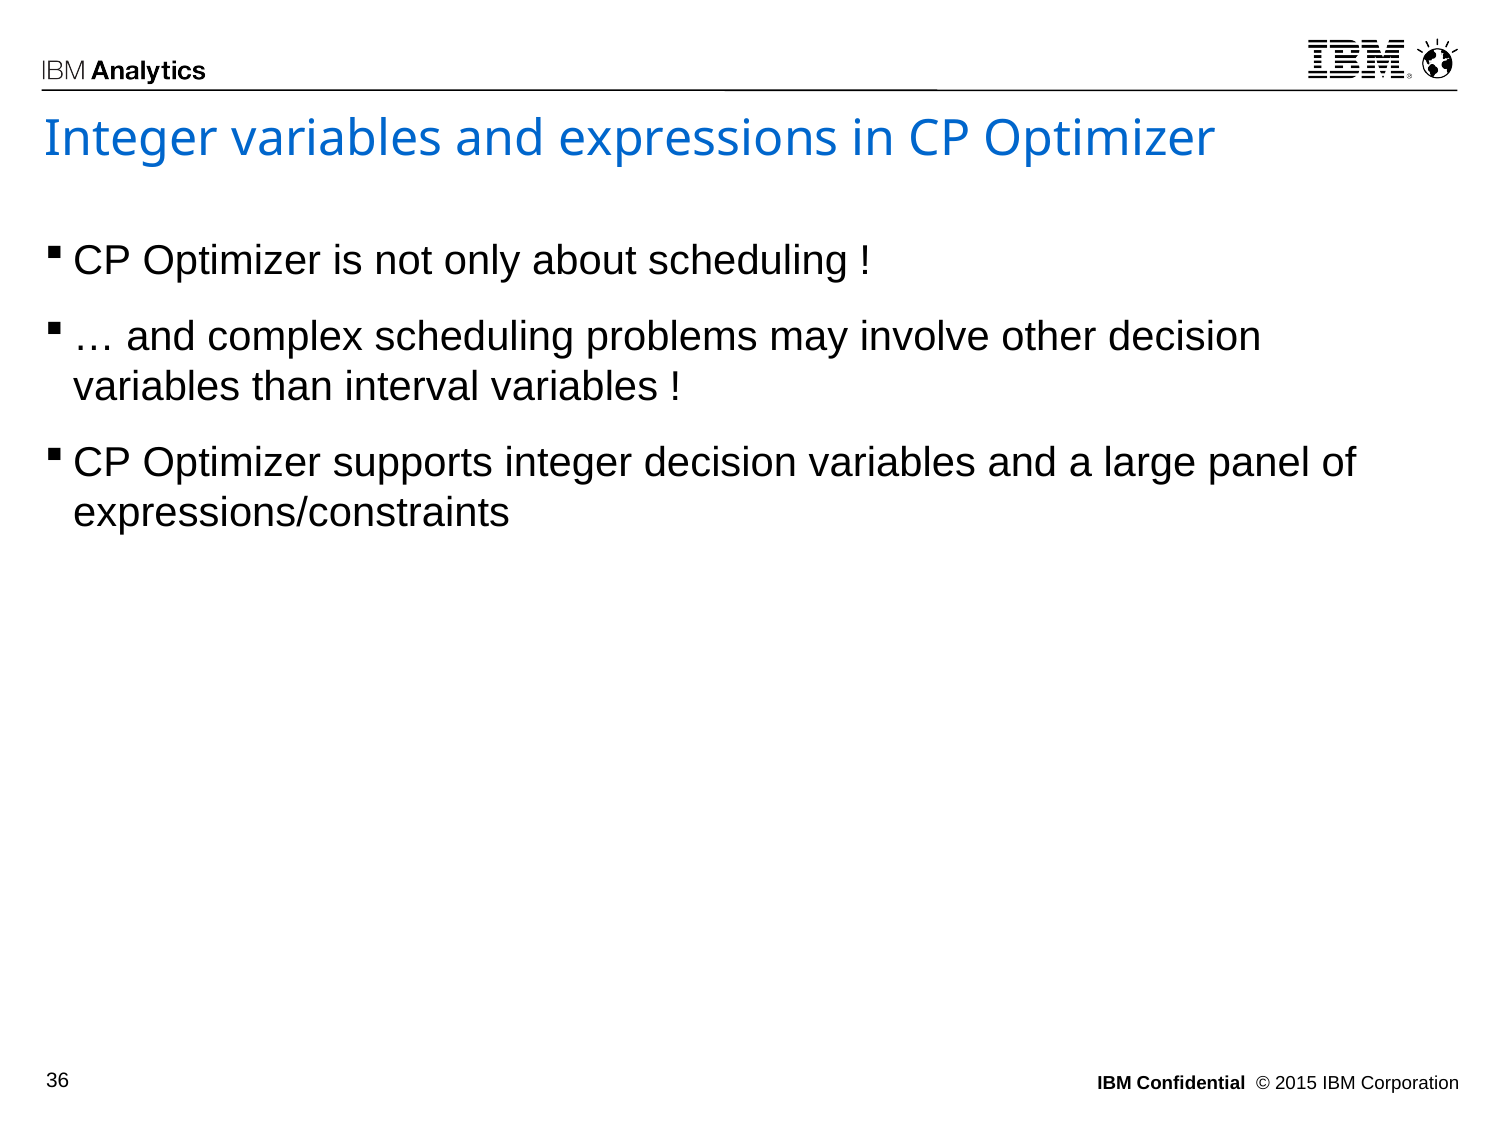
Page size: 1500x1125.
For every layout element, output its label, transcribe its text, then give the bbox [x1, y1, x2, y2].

picture [1294, 24, 1469, 91]
picture [24, 42, 224, 99]
list CP Optimizer is not only about scheduling ! … and complex scheduling problems may involve other decision variables than interval variables ! CP Optimizer supports integer decision variables and a large panel of expressions/constraints [29, 224, 1426, 1011]
title Integer variables and expressions in CP Optimizer [29, 97, 1500, 203]
